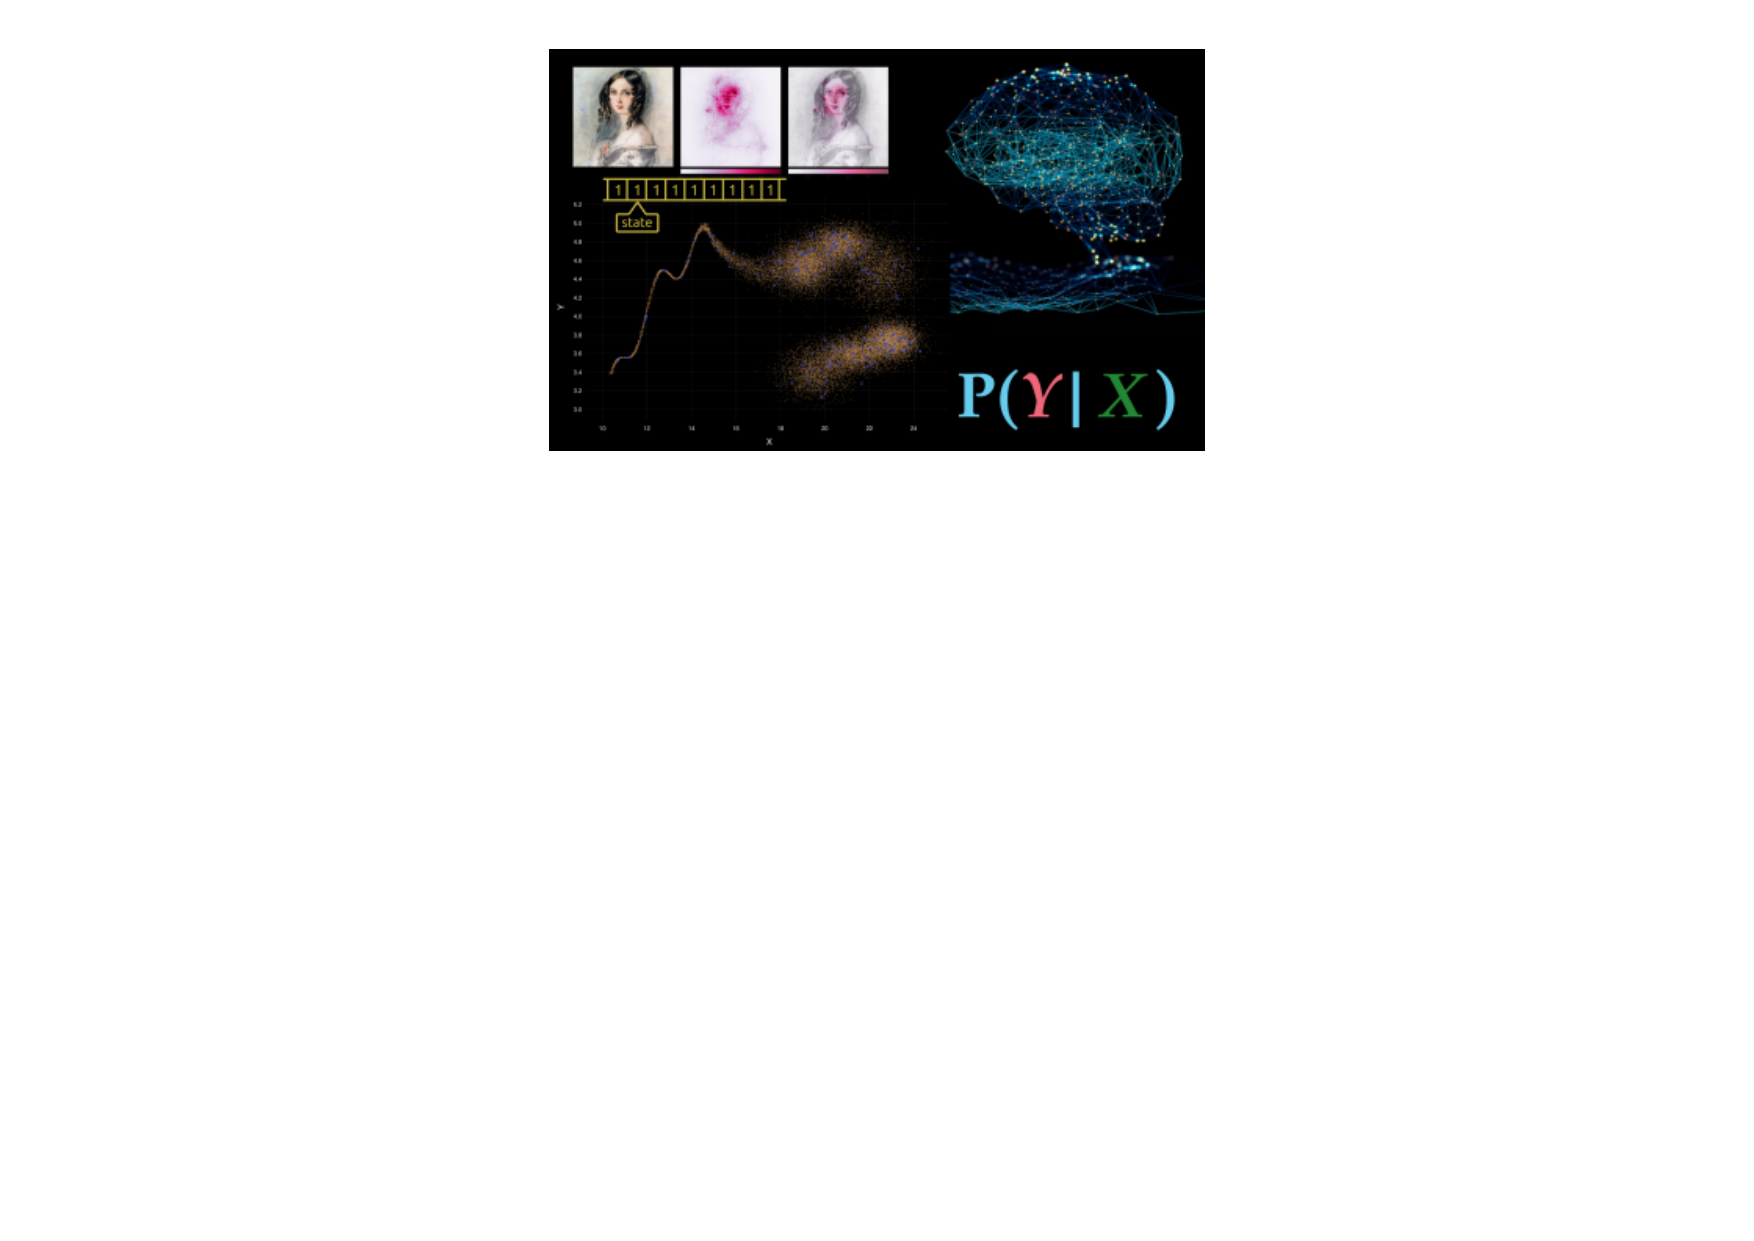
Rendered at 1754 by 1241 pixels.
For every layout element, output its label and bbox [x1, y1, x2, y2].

picture [549, 49, 1205, 451]
